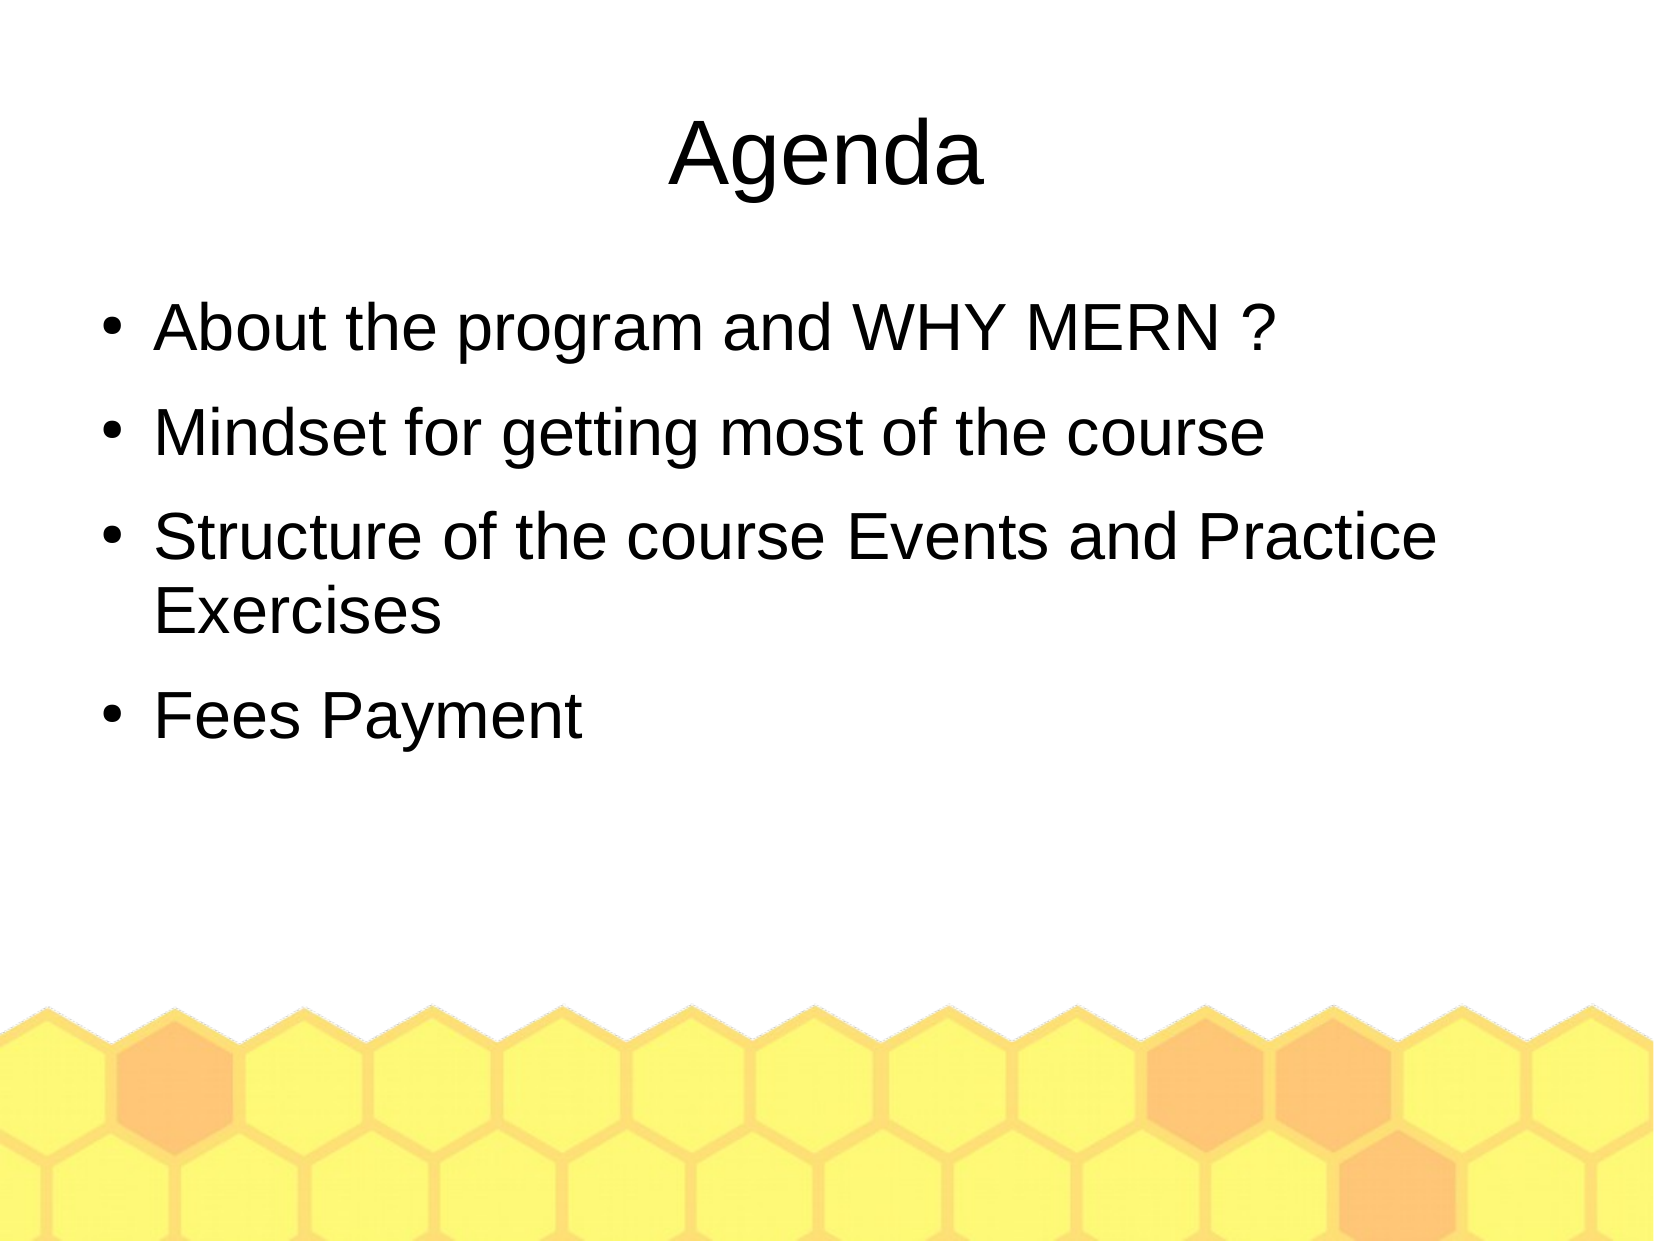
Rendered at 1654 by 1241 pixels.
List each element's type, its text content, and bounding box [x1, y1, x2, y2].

title Agenda [82, 49, 1571, 257]
list About the program and WHY MERN ? Mindset for getting most of the course Structure of the course Events and Practice Exercises Fees Payment [82, 290, 1571, 1010]
picture [0, 1001, 1654, 1241]
